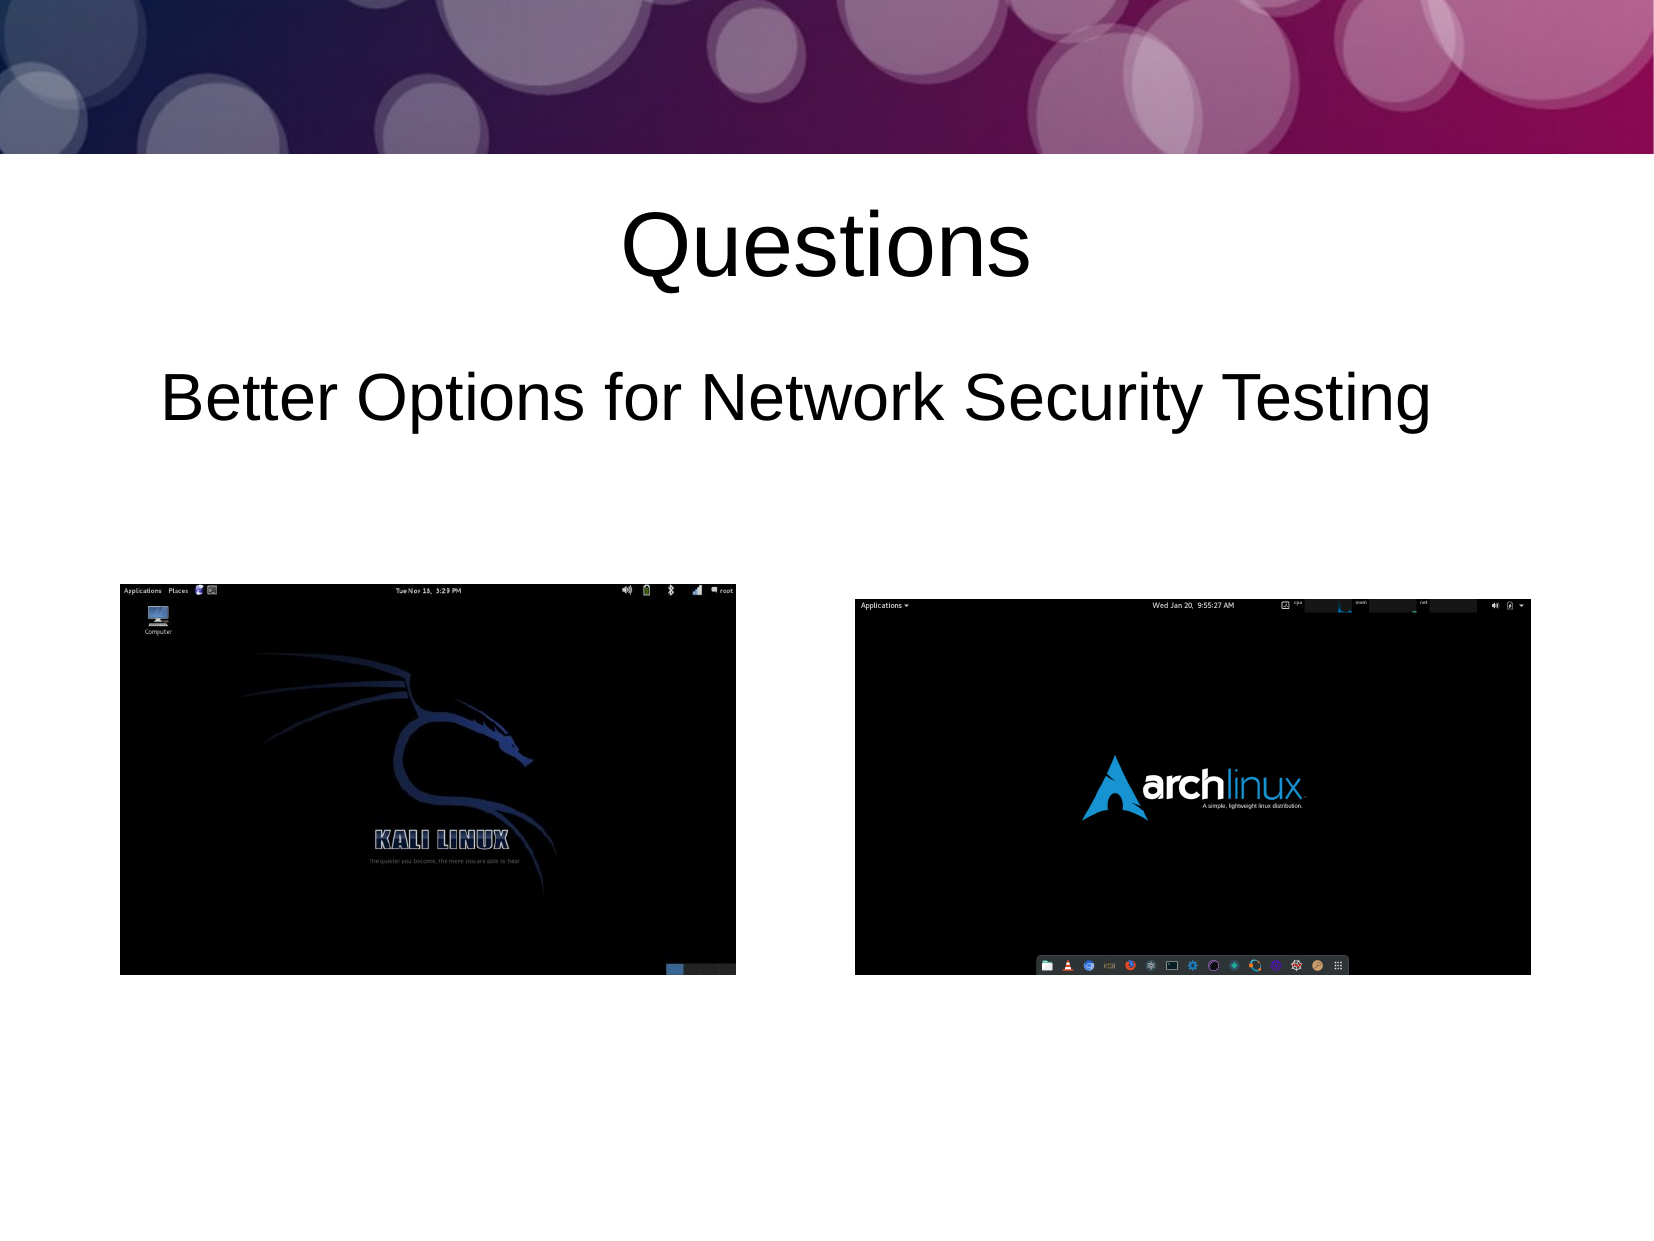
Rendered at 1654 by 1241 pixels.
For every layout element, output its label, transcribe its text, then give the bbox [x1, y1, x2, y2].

title Questions [82, 159, 1571, 331]
picture [120, 584, 736, 976]
picture [855, 599, 1531, 976]
list Better Options for Network Security Testing [90, 359, 1579, 1081]
picture [0, 0, 1654, 154]
